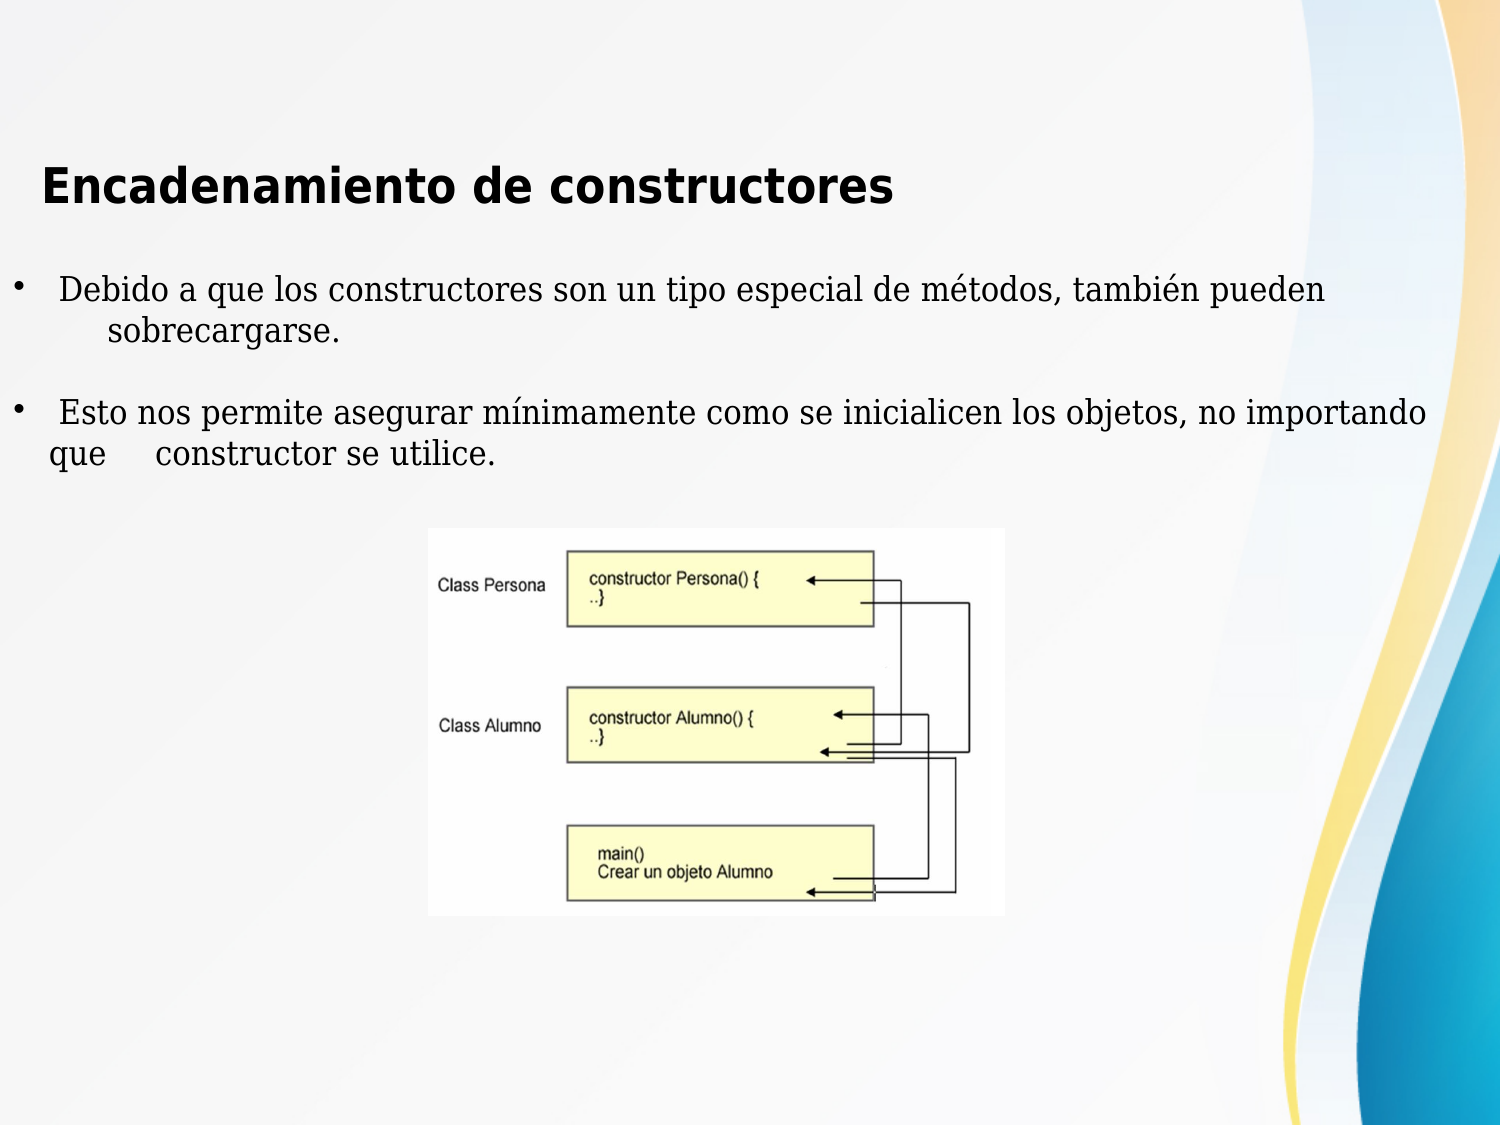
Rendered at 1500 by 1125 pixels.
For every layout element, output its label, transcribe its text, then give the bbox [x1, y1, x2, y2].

picture [0, 472, 1500, 1125]
picture [0, 0, 1500, 261]
text_box Encadenamiento de constructores [27, 147, 1474, 218]
text_box Debido a que los constructores son un tipo especial de métodos, también pueden sobrecargarse. Esto nos permite asegurar mínimamente como se inicialicen los objetos, no importando que constructor se utilice. [0, 261, 1500, 472]
